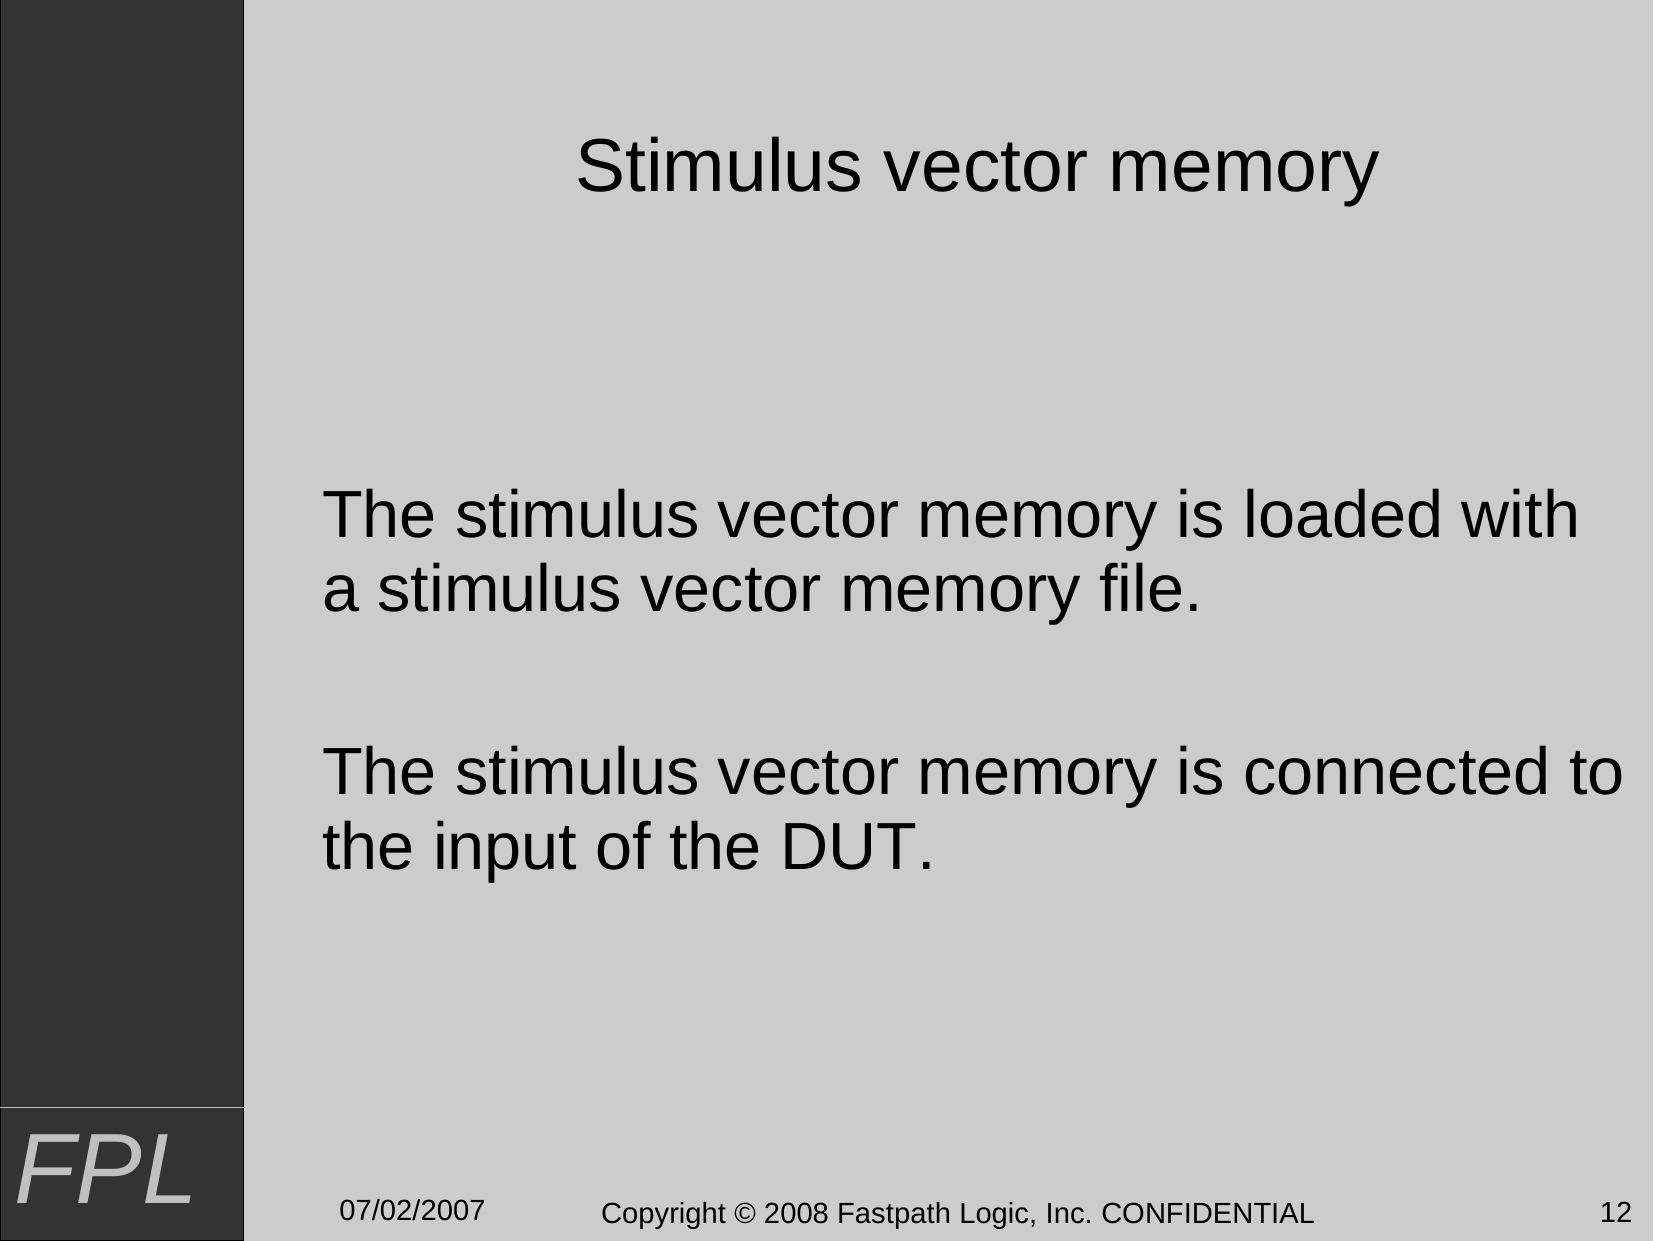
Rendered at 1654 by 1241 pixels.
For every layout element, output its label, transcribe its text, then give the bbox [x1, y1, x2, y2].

title Stimulus vector memory [426, 57, 1529, 272]
subtitle The stimulus vector memory is loaded with a stimulus vector memory file. The stimulus vector memory is connected to the input of the DUT. [322, 272, 1634, 1179]
